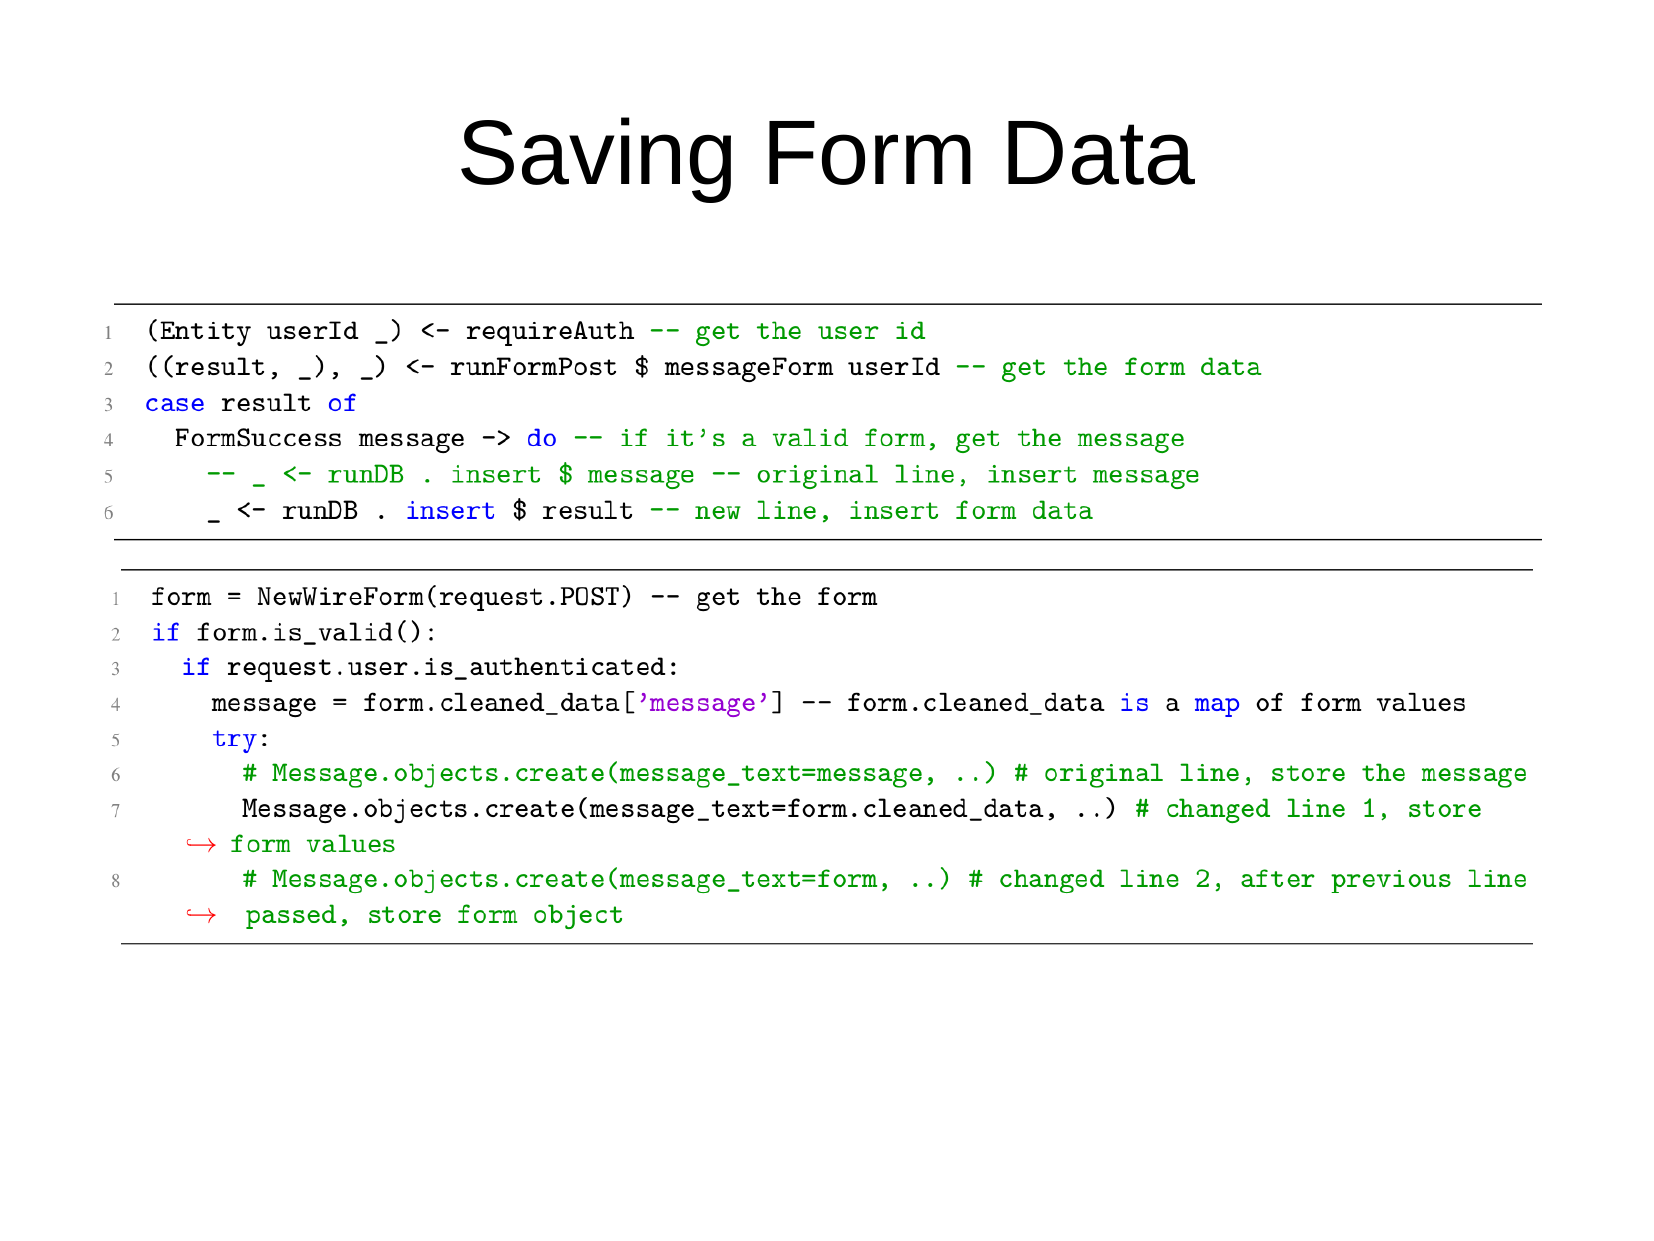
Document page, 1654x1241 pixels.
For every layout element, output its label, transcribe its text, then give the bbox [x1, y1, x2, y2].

title Saving Form Data [82, 49, 1571, 257]
picture [94, 299, 1551, 544]
picture [106, 567, 1536, 945]
